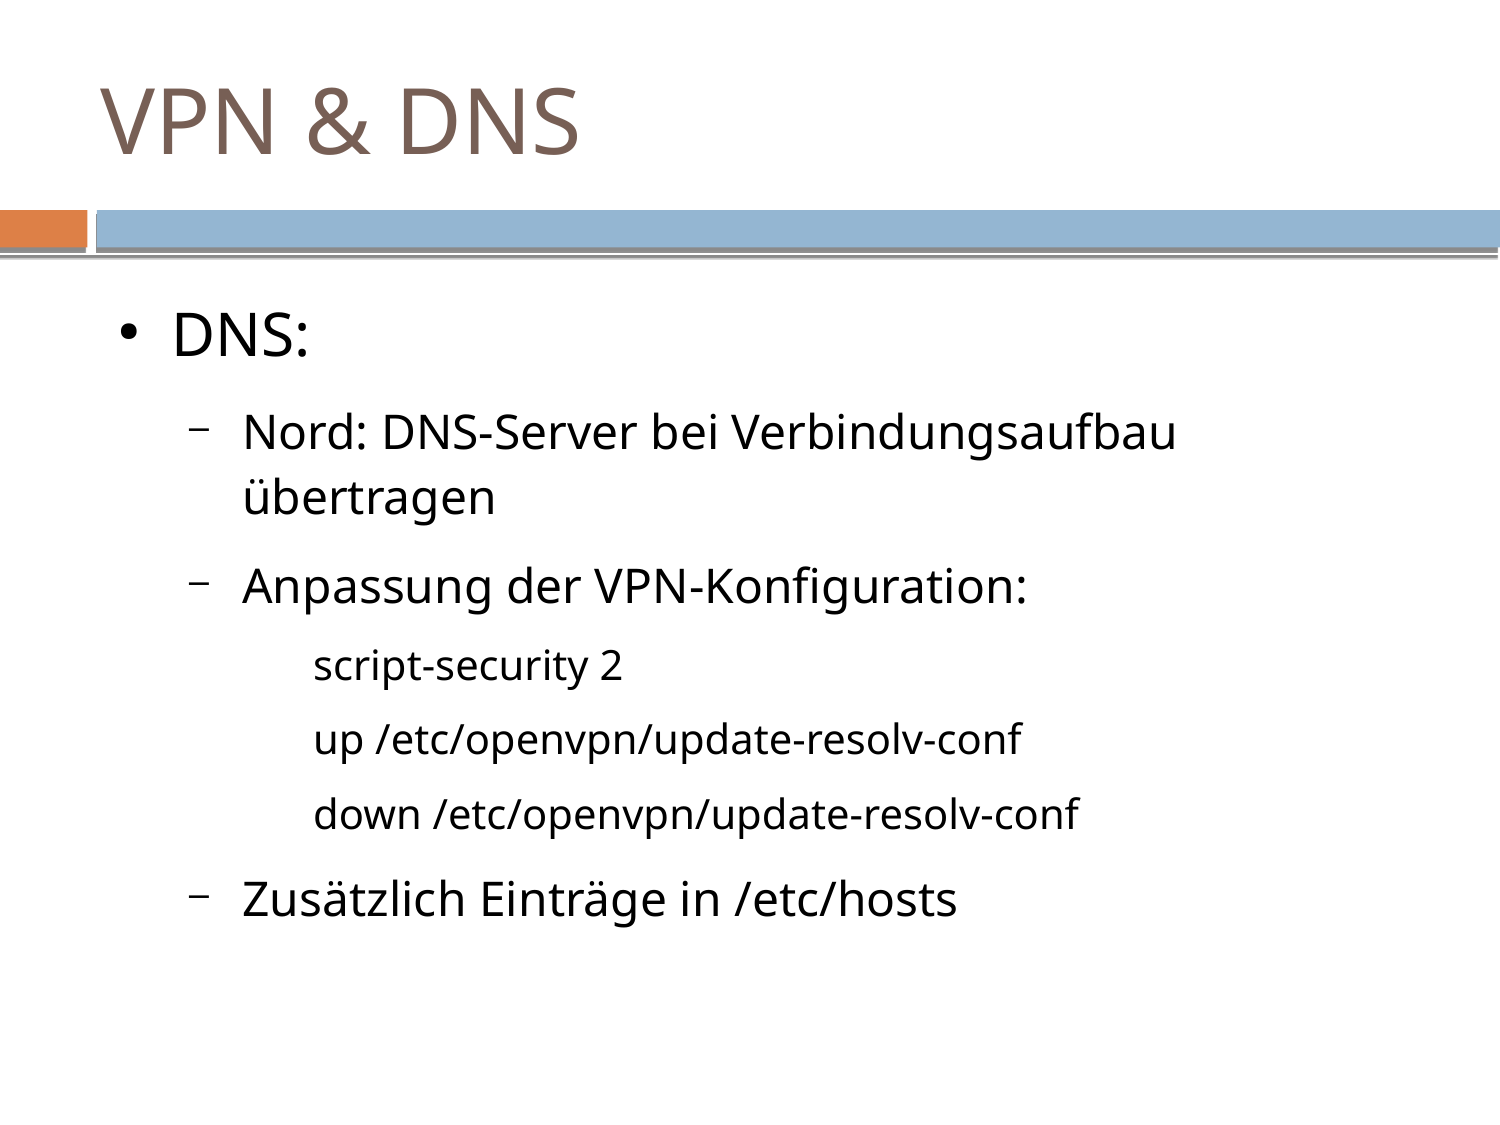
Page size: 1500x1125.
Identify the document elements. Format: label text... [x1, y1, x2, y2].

list DNS: Nord: DNS-Server bei Verbindungsaufbau übertragen Anpassung der VPN-Konfiguration: script-security 2 up /etc/openvpn/update-resolv-conf down /etc/openvpn/update-resolv-conf Zusätzlich Einträge in /etc/hosts [100, 292, 1438, 1030]
title VPN & DNS [100, 11, 1500, 226]
